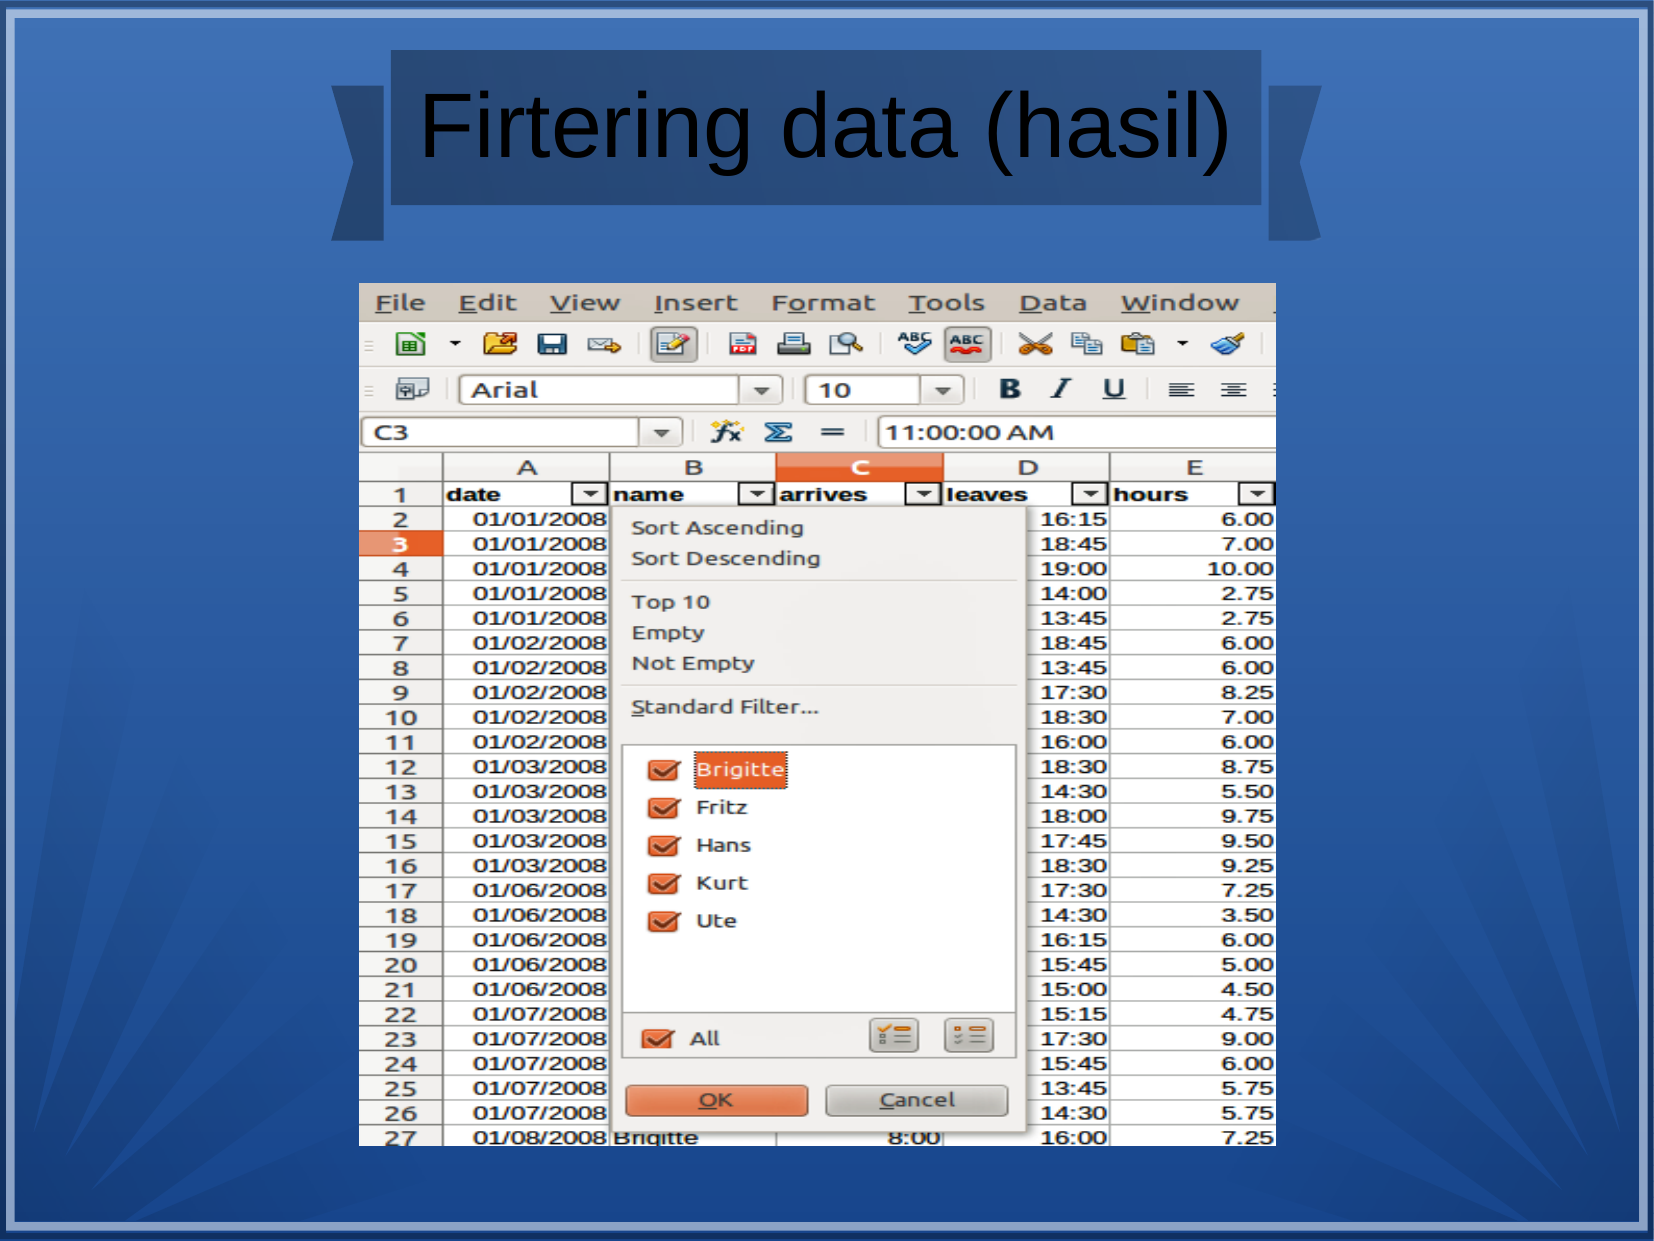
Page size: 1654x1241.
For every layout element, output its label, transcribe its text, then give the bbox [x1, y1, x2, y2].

title Firtering data (hasil) [389, 47, 1264, 205]
picture [359, 283, 1276, 1146]
